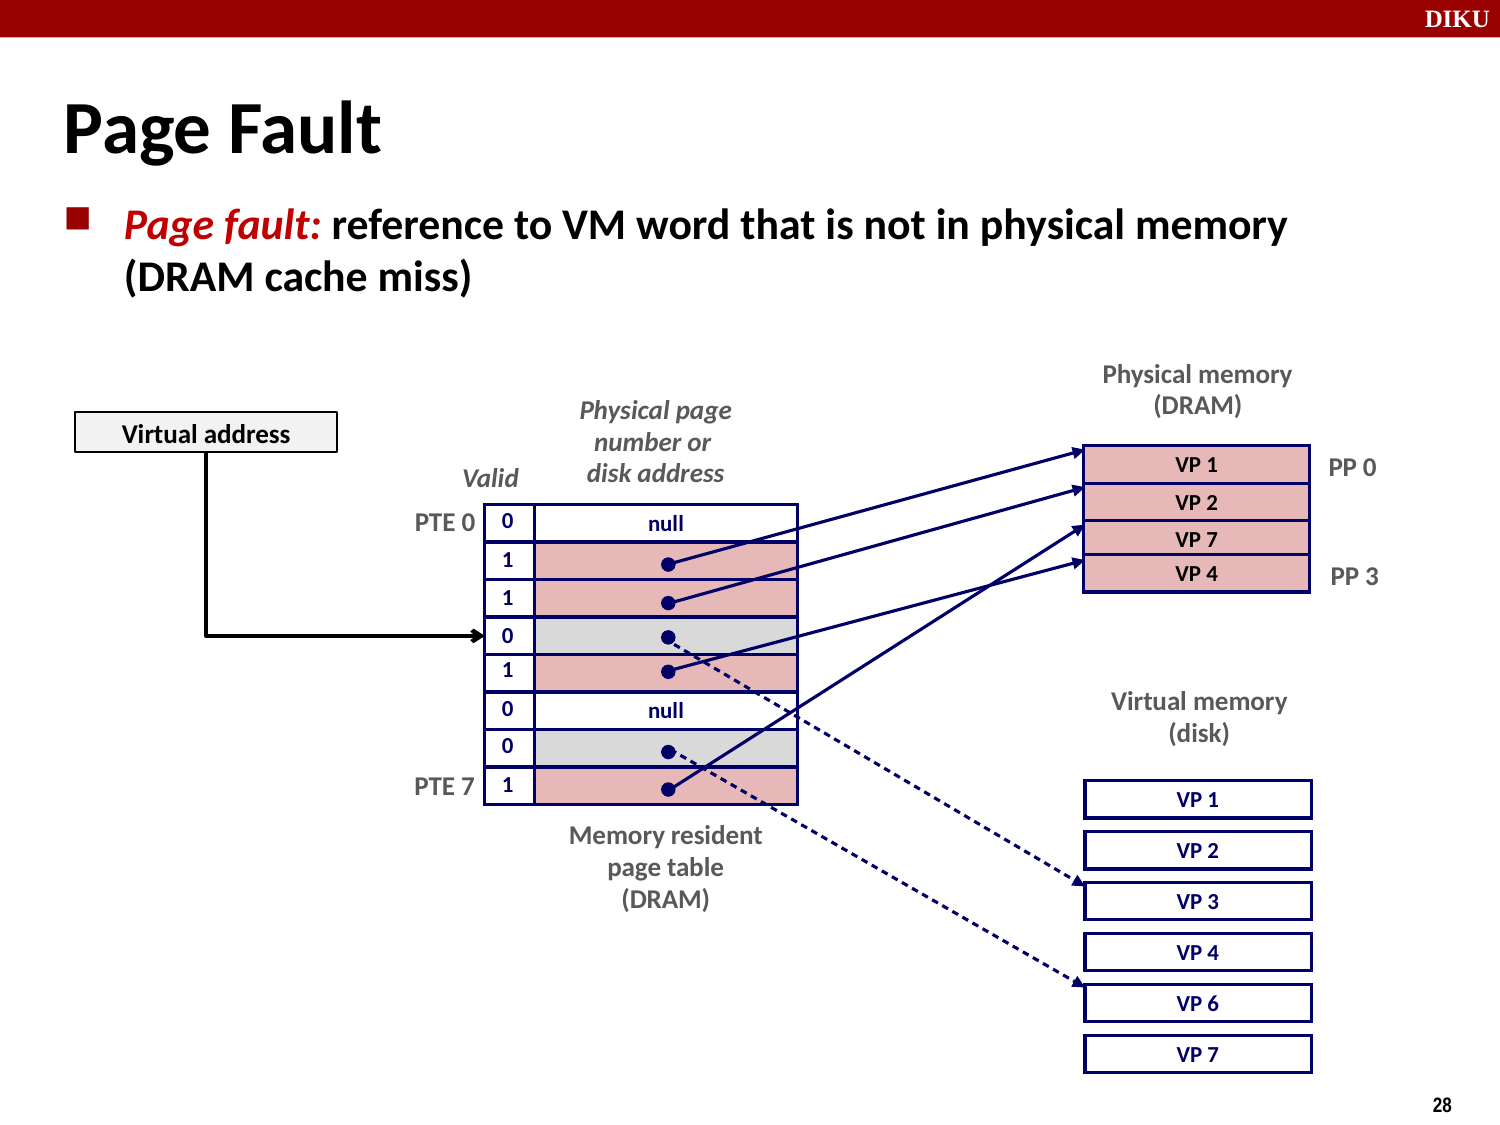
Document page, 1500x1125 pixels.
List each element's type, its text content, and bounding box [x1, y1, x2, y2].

text_box VP 1 [1083, 445, 1310, 484]
text_box VP 1 [1084, 780, 1312, 819]
text_box 1 [487, 537, 532, 576]
text_box VP 6 [1084, 984, 1312, 1022]
text_box VP 2 [1083, 484, 1310, 521]
text_box VP 2 [1084, 831, 1312, 869]
text_box VP 4 [1083, 554, 1310, 593]
text_box Physical memory (DRAM) [1065, 350, 1330, 445]
text_box null [536, 693, 798, 730]
text_box 0 [487, 627, 532, 648]
text_box Memory resident page table (DRAM) [531, 811, 801, 945]
text_box Virtual address [74, 412, 338, 453]
text_box PTE 0 [385, 493, 491, 549]
text_box [536, 542, 798, 693]
text_box VP 3 [1084, 882, 1312, 920]
text_box Page Fault [48, 59, 1408, 188]
text_box PP 3 [1310, 548, 1400, 604]
text_box PP 0 [1307, 439, 1398, 495]
text_box Physical page number or disk address [547, 374, 765, 509]
text_box VP 7 [1084, 1035, 1312, 1073]
text_box 1 [487, 648, 532, 687]
text_box PTE 7 [385, 758, 490, 814]
text_box 0 [487, 687, 532, 724]
text_box null [759, 531, 798, 542]
text_box Page fault: reference to VM word that is not in physical memory (DRAM cache miss) [52, 188, 1416, 313]
text_box 1 [490, 775, 532, 814]
text_box Valid [447, 454, 560, 510]
text_box VP 4 [1084, 933, 1312, 971]
text_box [536, 730, 798, 805]
text_box Virtual memory (disk) [1075, 677, 1323, 772]
text_box null [536, 504, 798, 542]
text_box 0 [487, 724, 532, 775]
text_box 1 [487, 576, 532, 627]
text_box null [768, 713, 798, 730]
text_box 0 [491, 499, 532, 537]
text_box VP 7 [1083, 521, 1310, 554]
